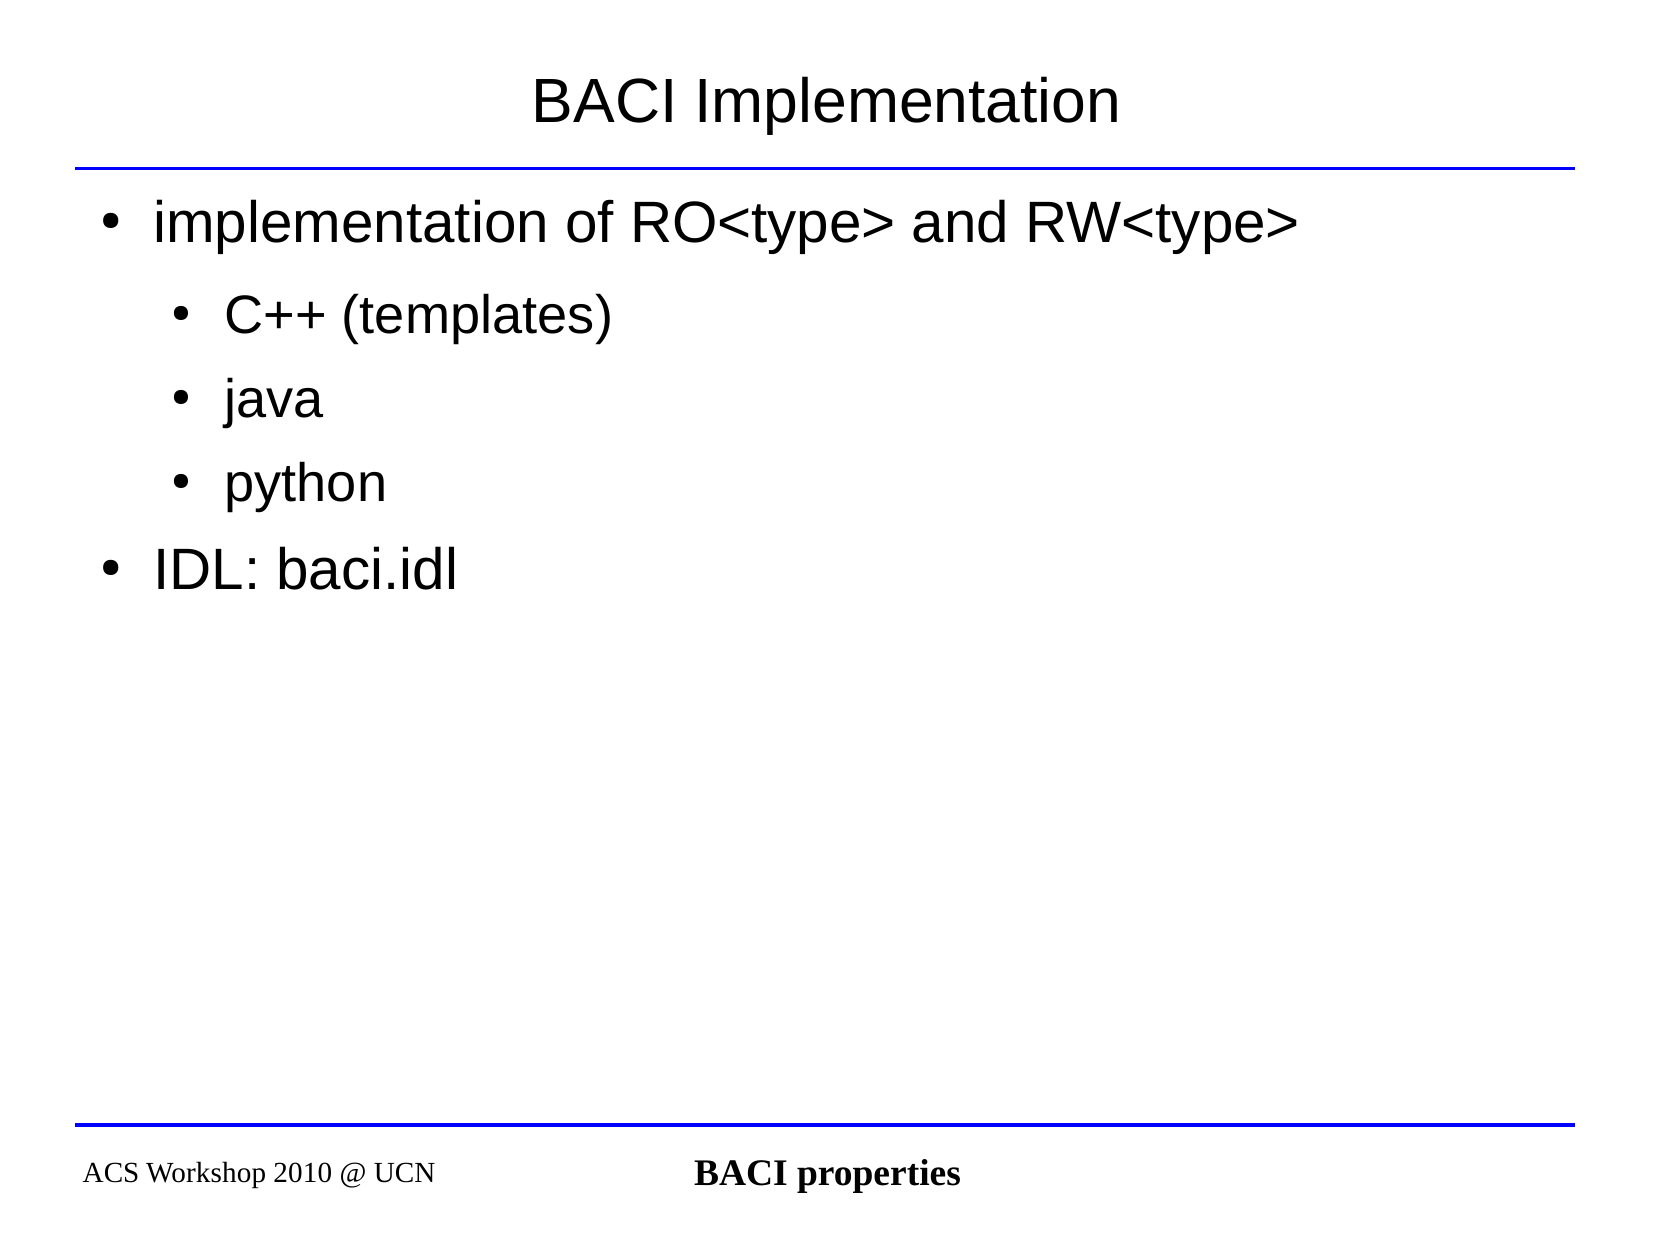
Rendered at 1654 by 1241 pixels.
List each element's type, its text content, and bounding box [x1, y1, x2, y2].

list implementation of RO<type> and RW<type> C++ (templates) java python IDL: baci.idl [82, 189, 1571, 1088]
title BACI Implementation [82, 39, 1571, 163]
